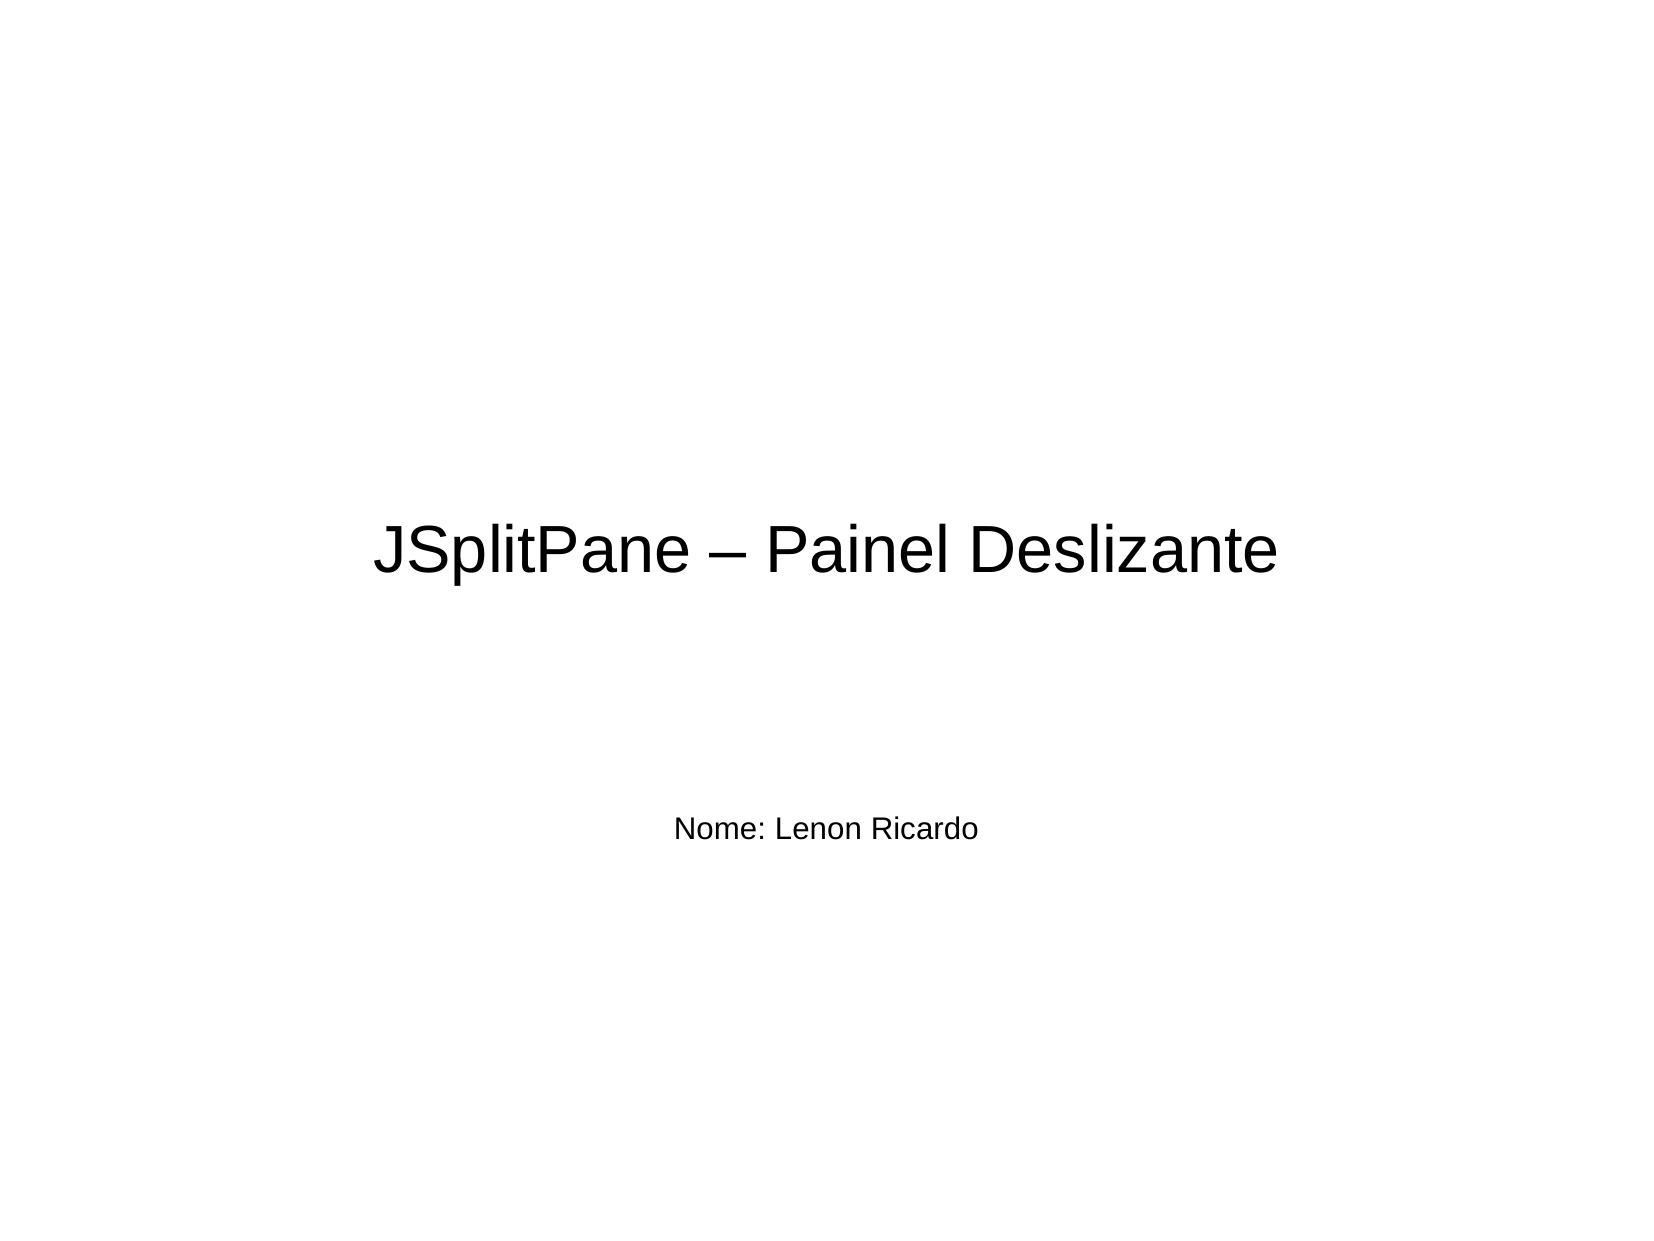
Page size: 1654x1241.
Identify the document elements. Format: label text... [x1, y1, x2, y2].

subtitle JSplitPane – Painel Deslizante Nome: Lenon Ricardo [82, 49, 1571, 1010]
